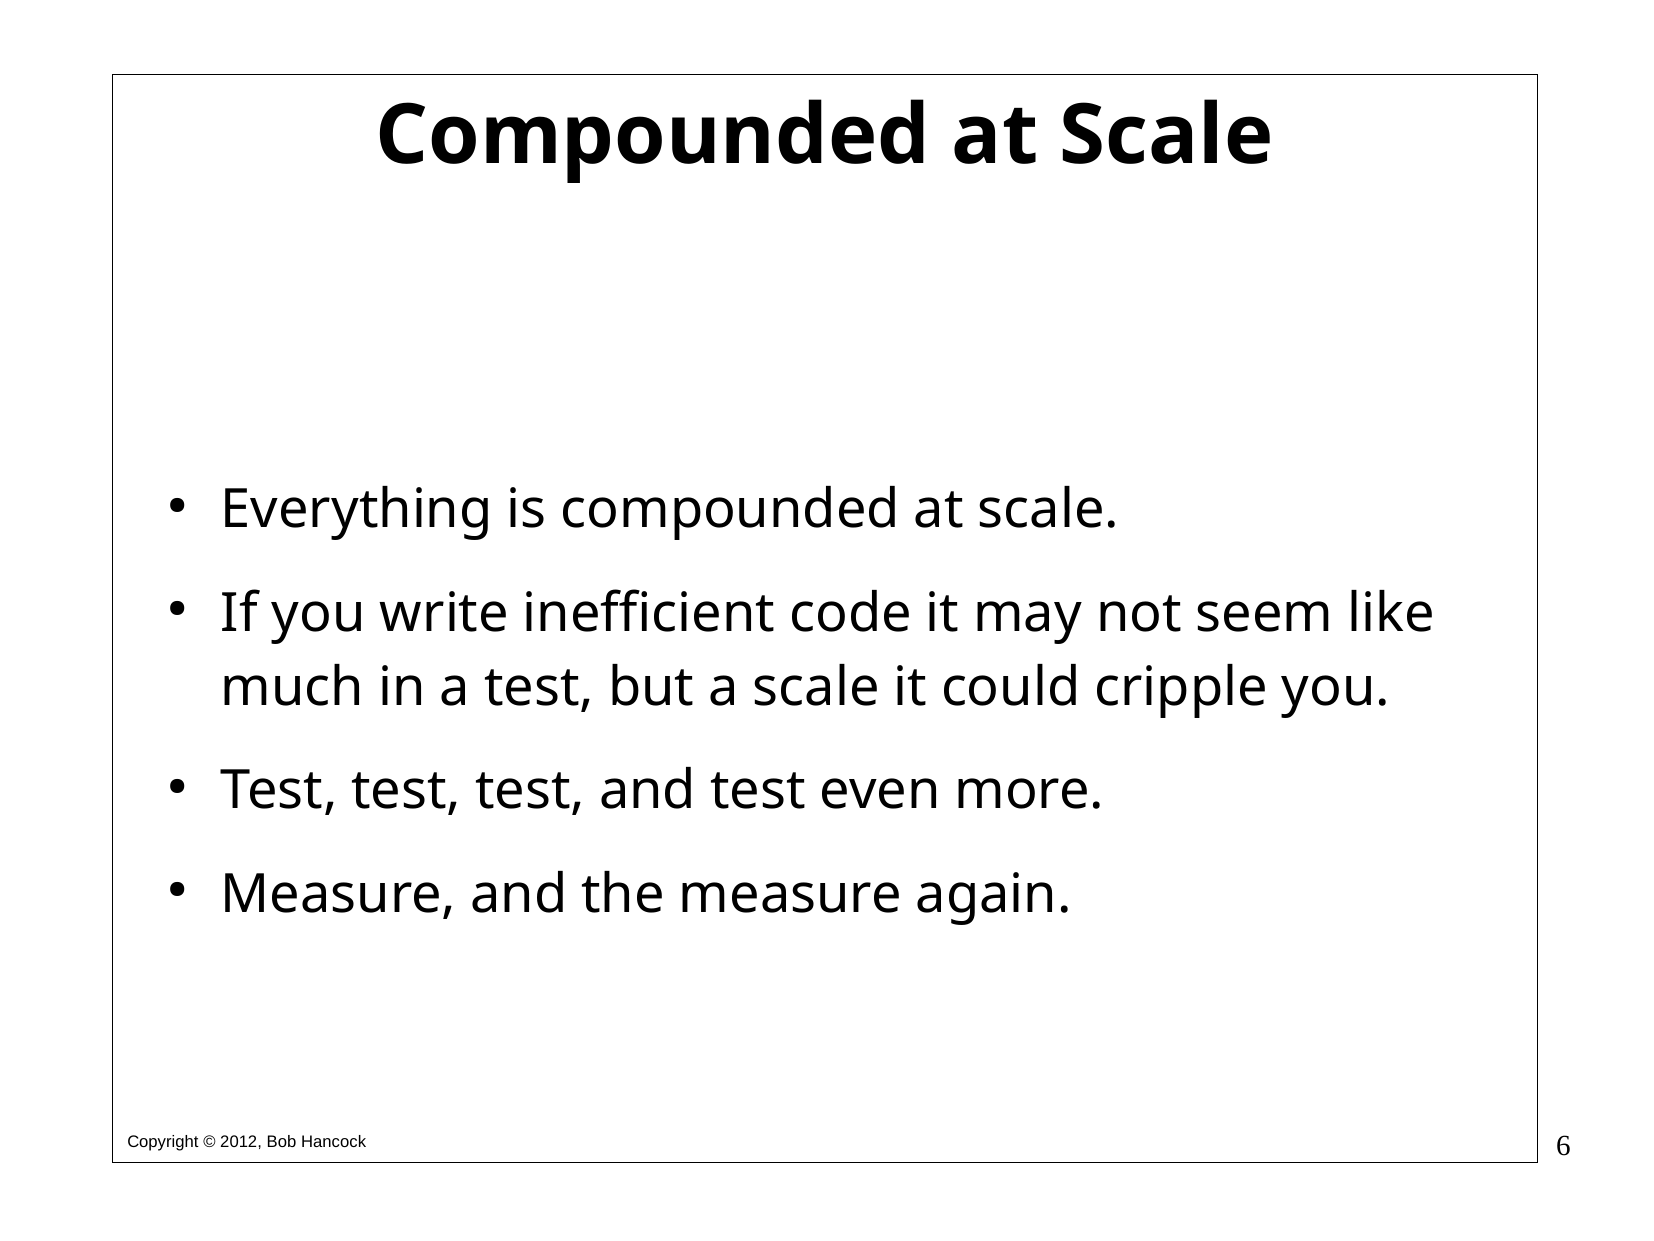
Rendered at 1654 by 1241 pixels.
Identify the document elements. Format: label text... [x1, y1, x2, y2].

title Compounded at Scale [112, 75, 1538, 188]
list Everything is compounded at scale. If you write inefficient code it may not seem like much in a test, but a scale it could cripple you. Test, test, test, and test even more. Measure, and the measure again. [150, 262, 1501, 1126]
text_box Copyright © 2012, Bob Hancock [112, 1125, 382, 1159]
